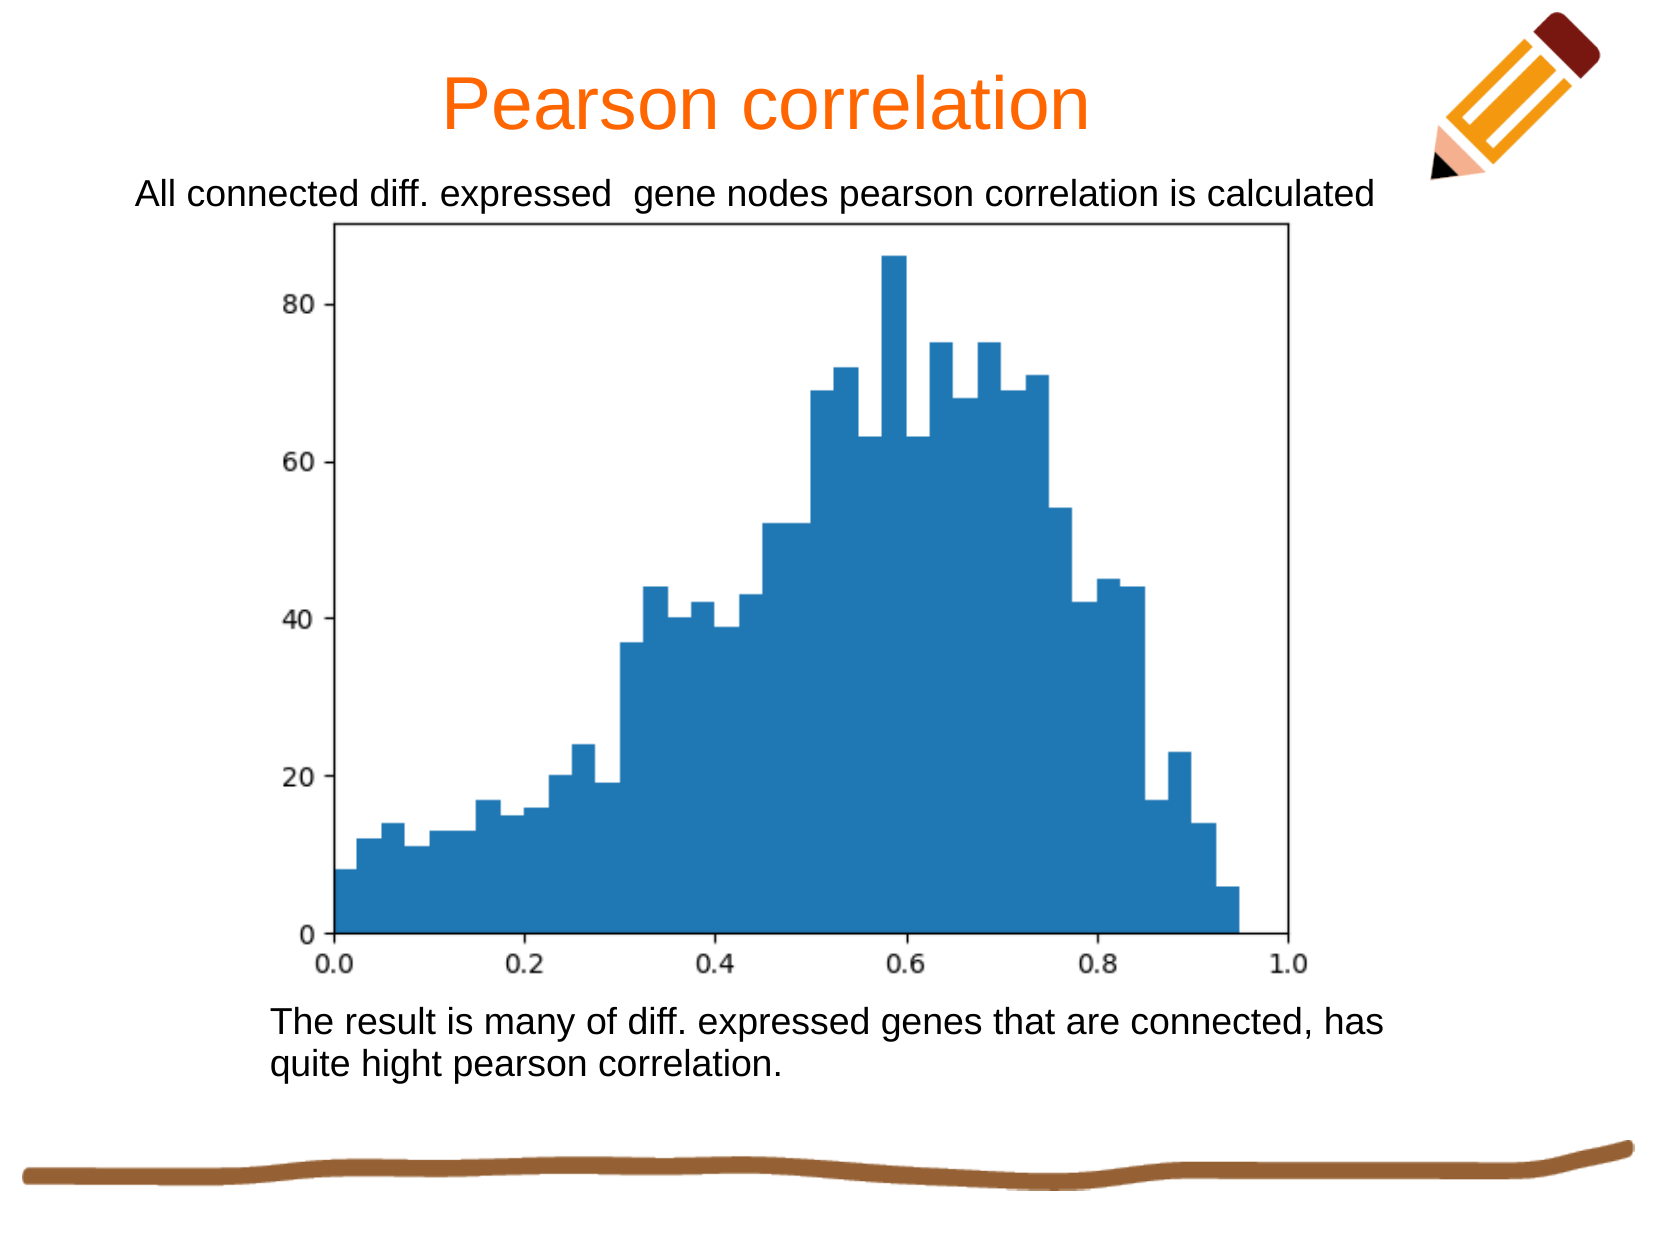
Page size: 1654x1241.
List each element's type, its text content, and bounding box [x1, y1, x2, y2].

picture [180, 264, 1411, 1036]
text_box The result is many of diff. expressed genes that are connected, has quite hight pearson correlation. [255, 993, 1411, 1092]
text_box All connected diff. expressed gene nodes pearson correlation is calculated [120, 165, 1561, 264]
picture [1430, 12, 1601, 181]
picture [22, 1140, 1635, 1191]
title Pearson correlation [93, 42, 1441, 166]
